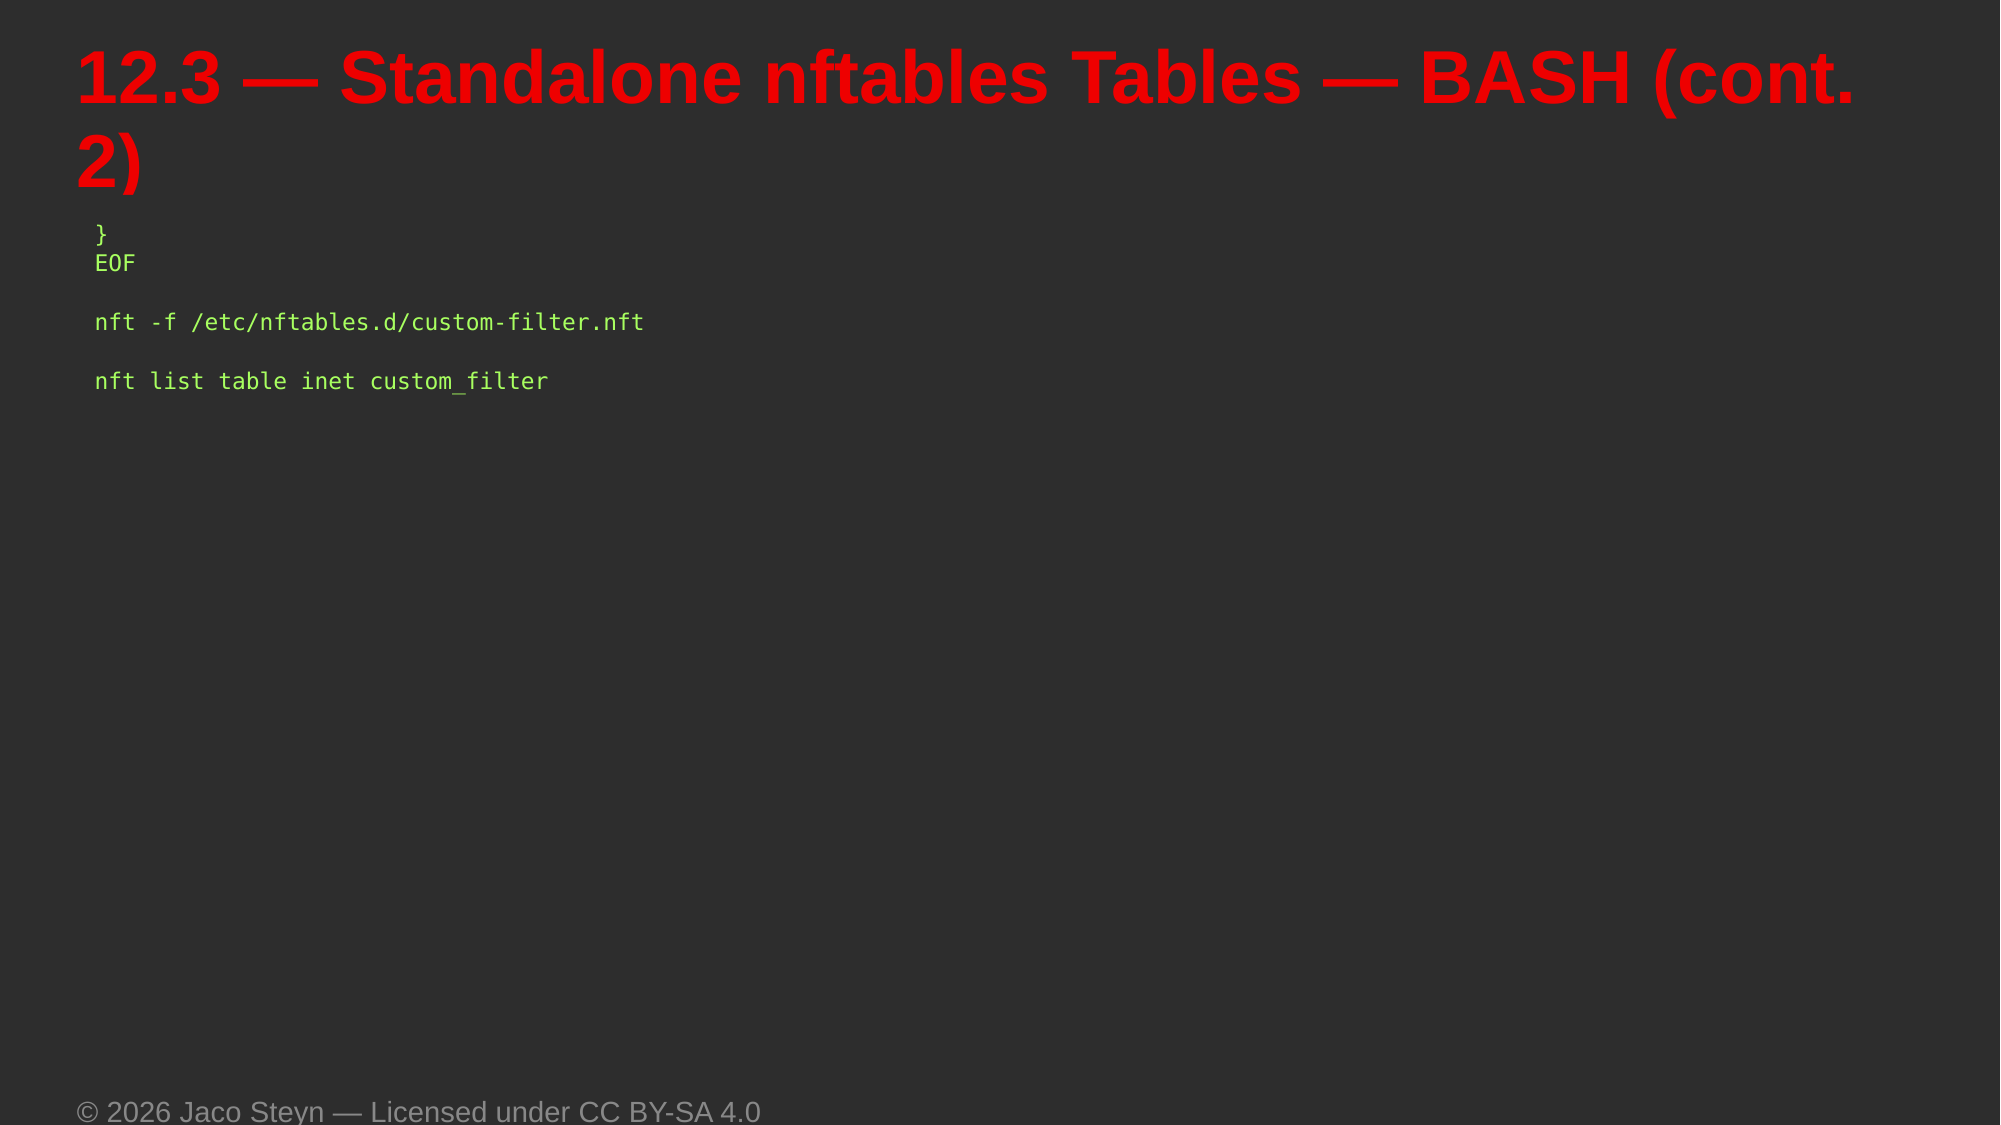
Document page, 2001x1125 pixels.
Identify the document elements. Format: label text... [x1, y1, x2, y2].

text_box © 2026 Jaco Steyn — Licensed under CC BY-SA 4.0 [59, 1083, 1942, 1120]
text_box } EOF nft -f /etc/nftables.d/custom-filter.nft nft list table inet custom_filter [59, 194, 1942, 1052]
text_box 12.3 — Standalone nftables Tables — BASH (cont. 2) [59, 23, 1942, 178]
